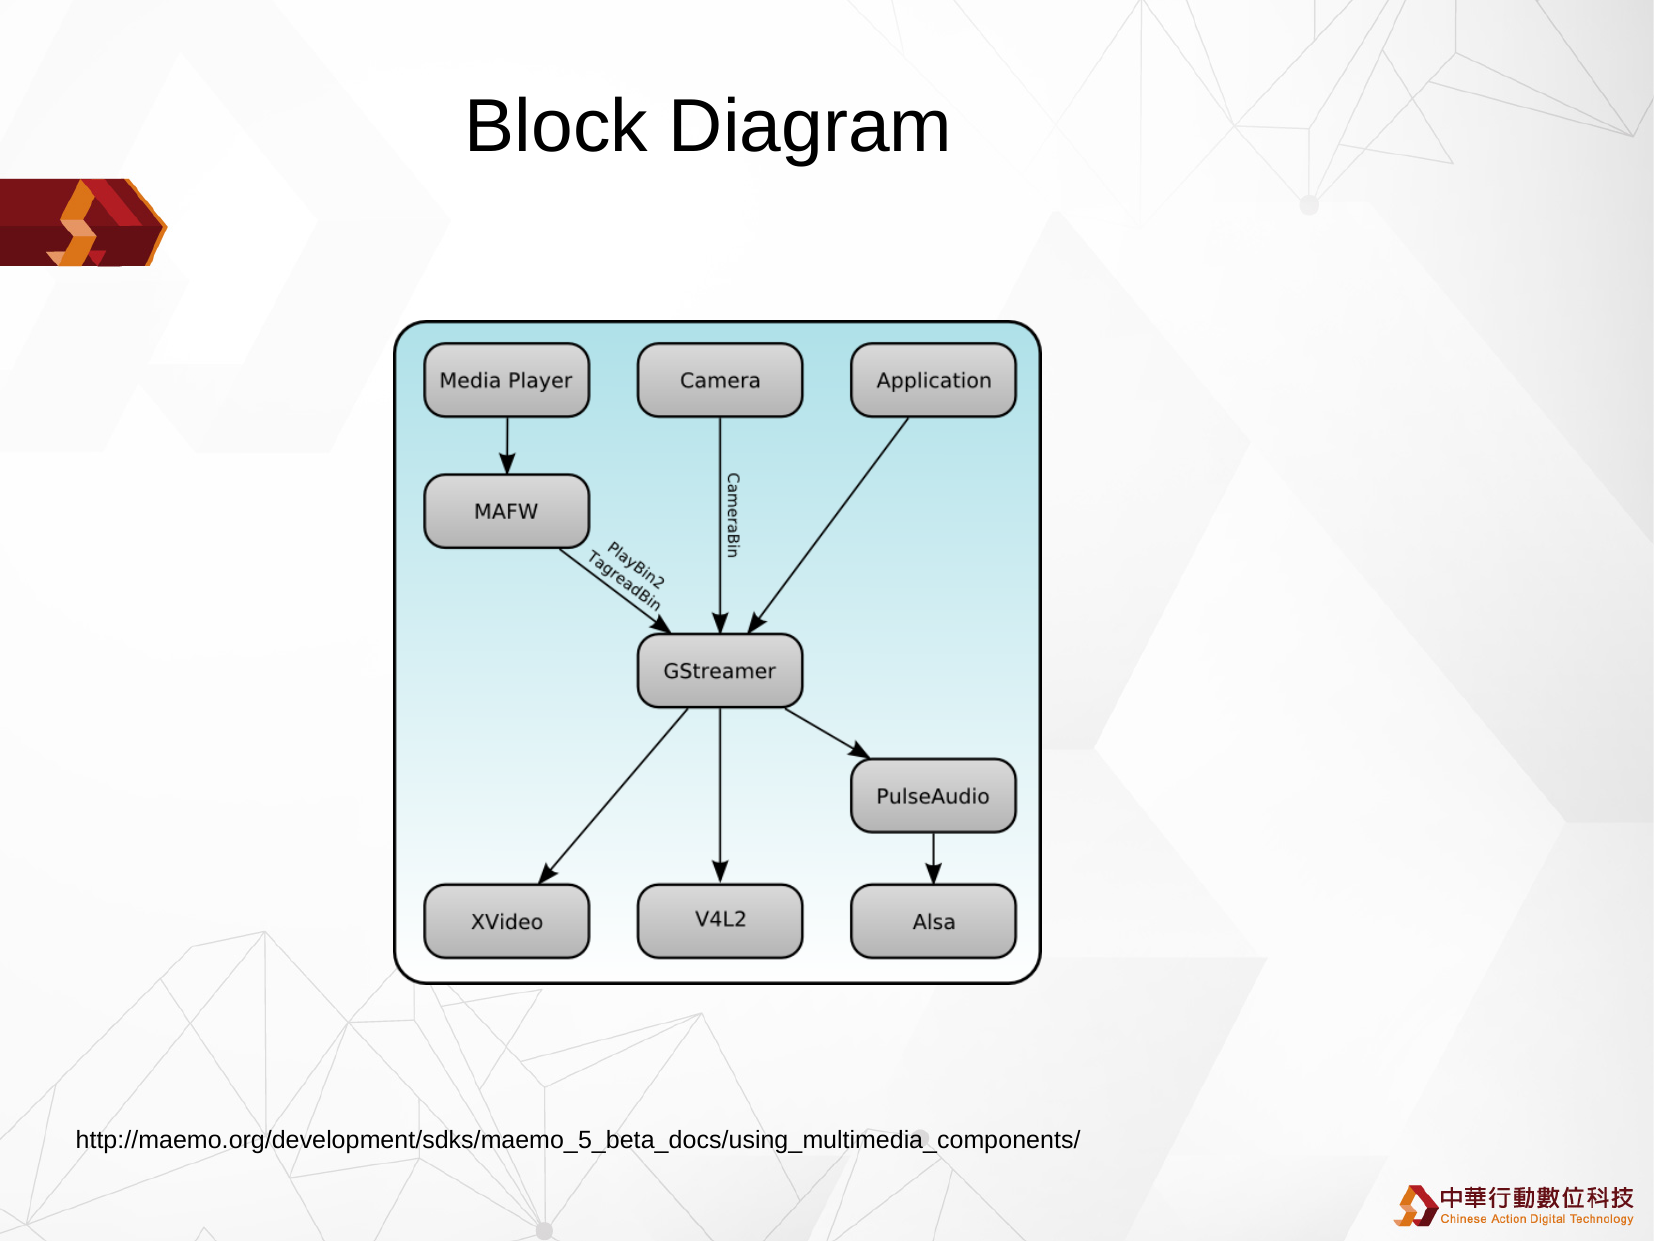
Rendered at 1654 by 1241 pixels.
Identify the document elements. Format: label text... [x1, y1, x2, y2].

picture [0, 0, 1654, 1241]
title Block Diagram [464, 41, 1161, 210]
text_box http://maemo.org/development/sdks/maemo_5_beta_docs/using_multimedia_components/ [60, 1117, 1592, 1175]
